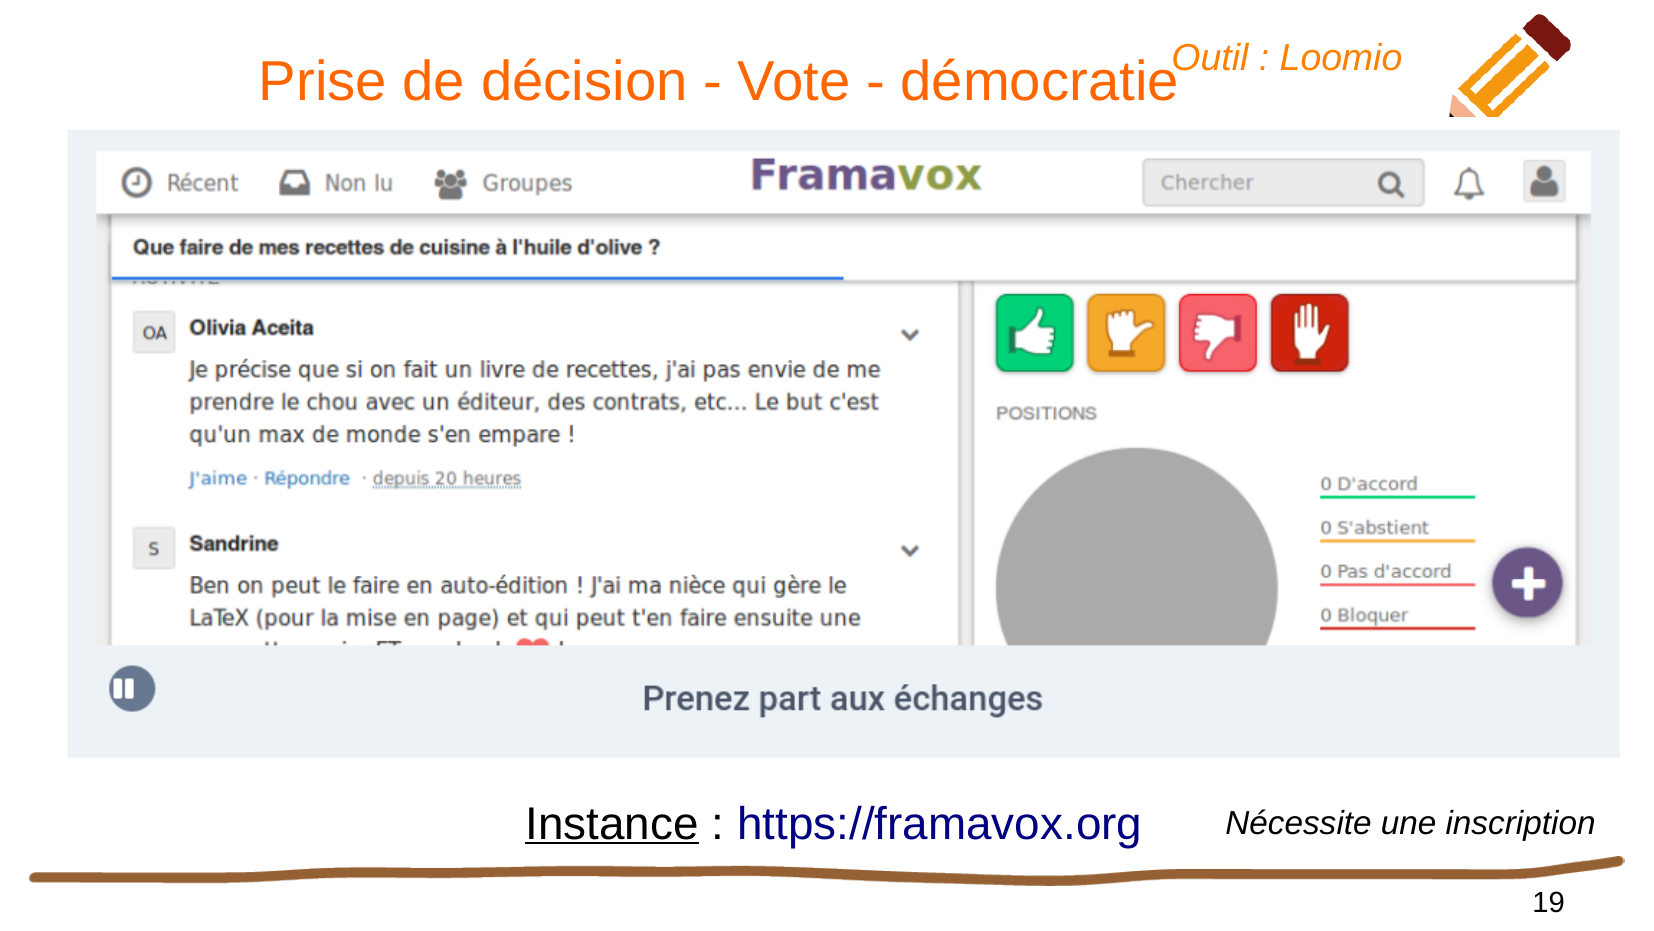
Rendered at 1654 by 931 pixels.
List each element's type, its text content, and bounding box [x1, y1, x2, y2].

text_box Nécessite une inscription [1210, 797, 1612, 850]
picture [59, 14, 1630, 768]
text_box Outil : Loomio [1156, 29, 1418, 87]
title Prise de décision - Vote - démocratie [88, 29, 1350, 117]
picture [29, 856, 1625, 886]
text_box Instance : https://framavox.org [510, 790, 1158, 857]
